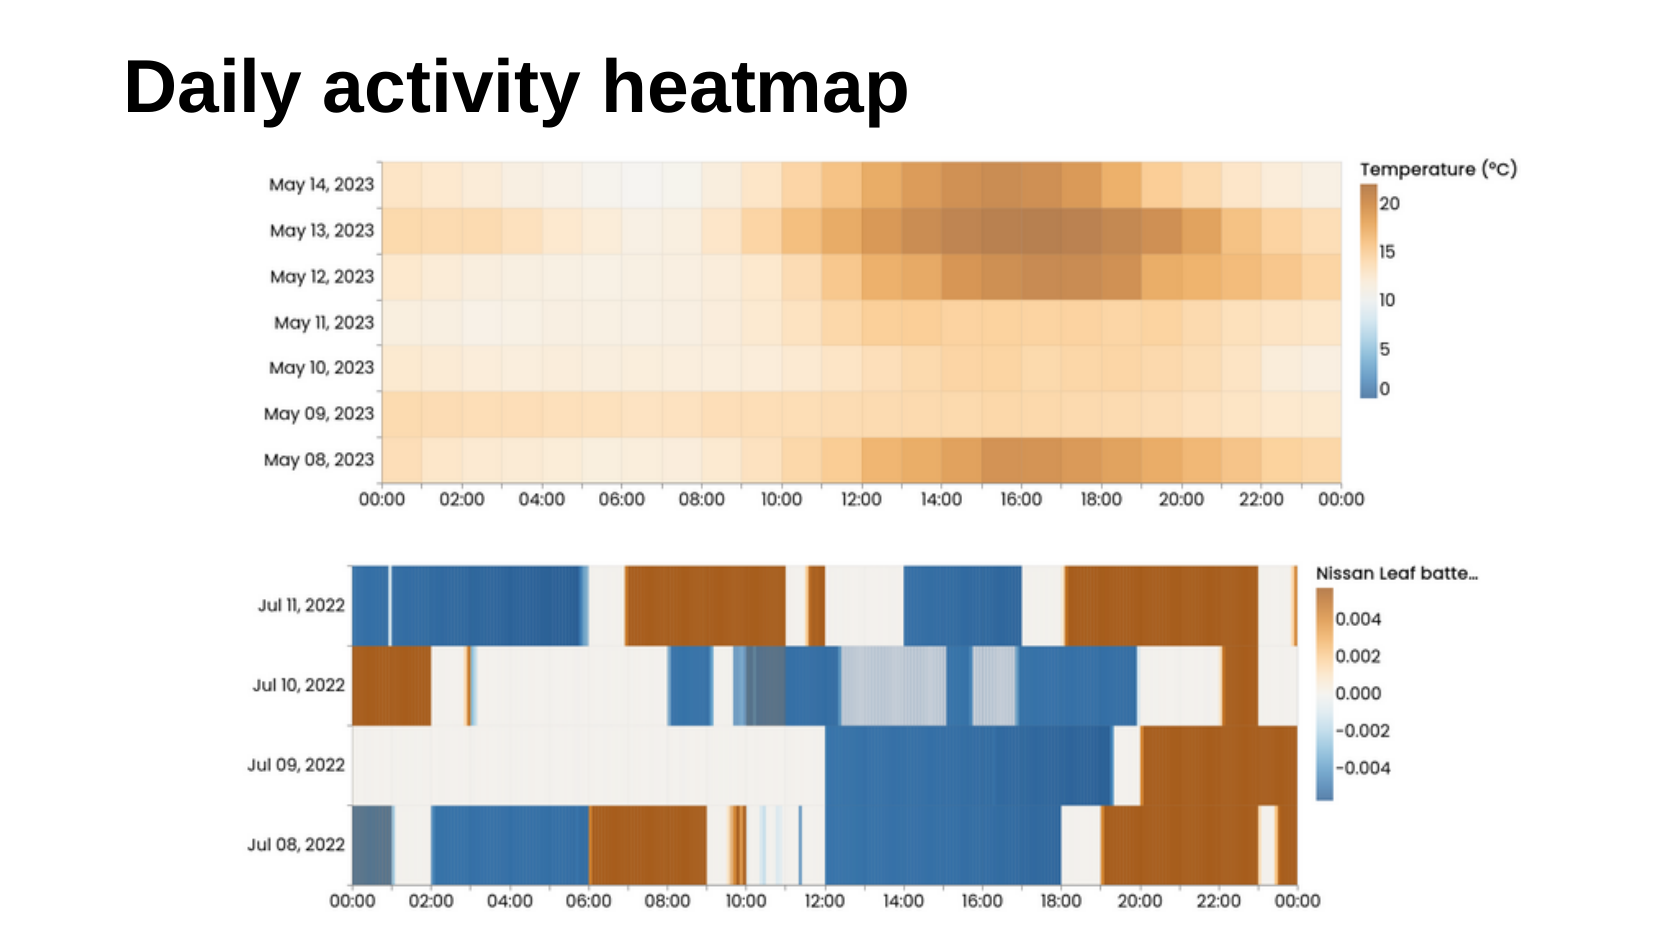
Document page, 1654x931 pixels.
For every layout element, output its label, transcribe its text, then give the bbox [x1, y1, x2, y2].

picture [225, 539, 1481, 931]
picture [262, 149, 1521, 526]
text_box Daily activity heatmap [37, 37, 1238, 221]
